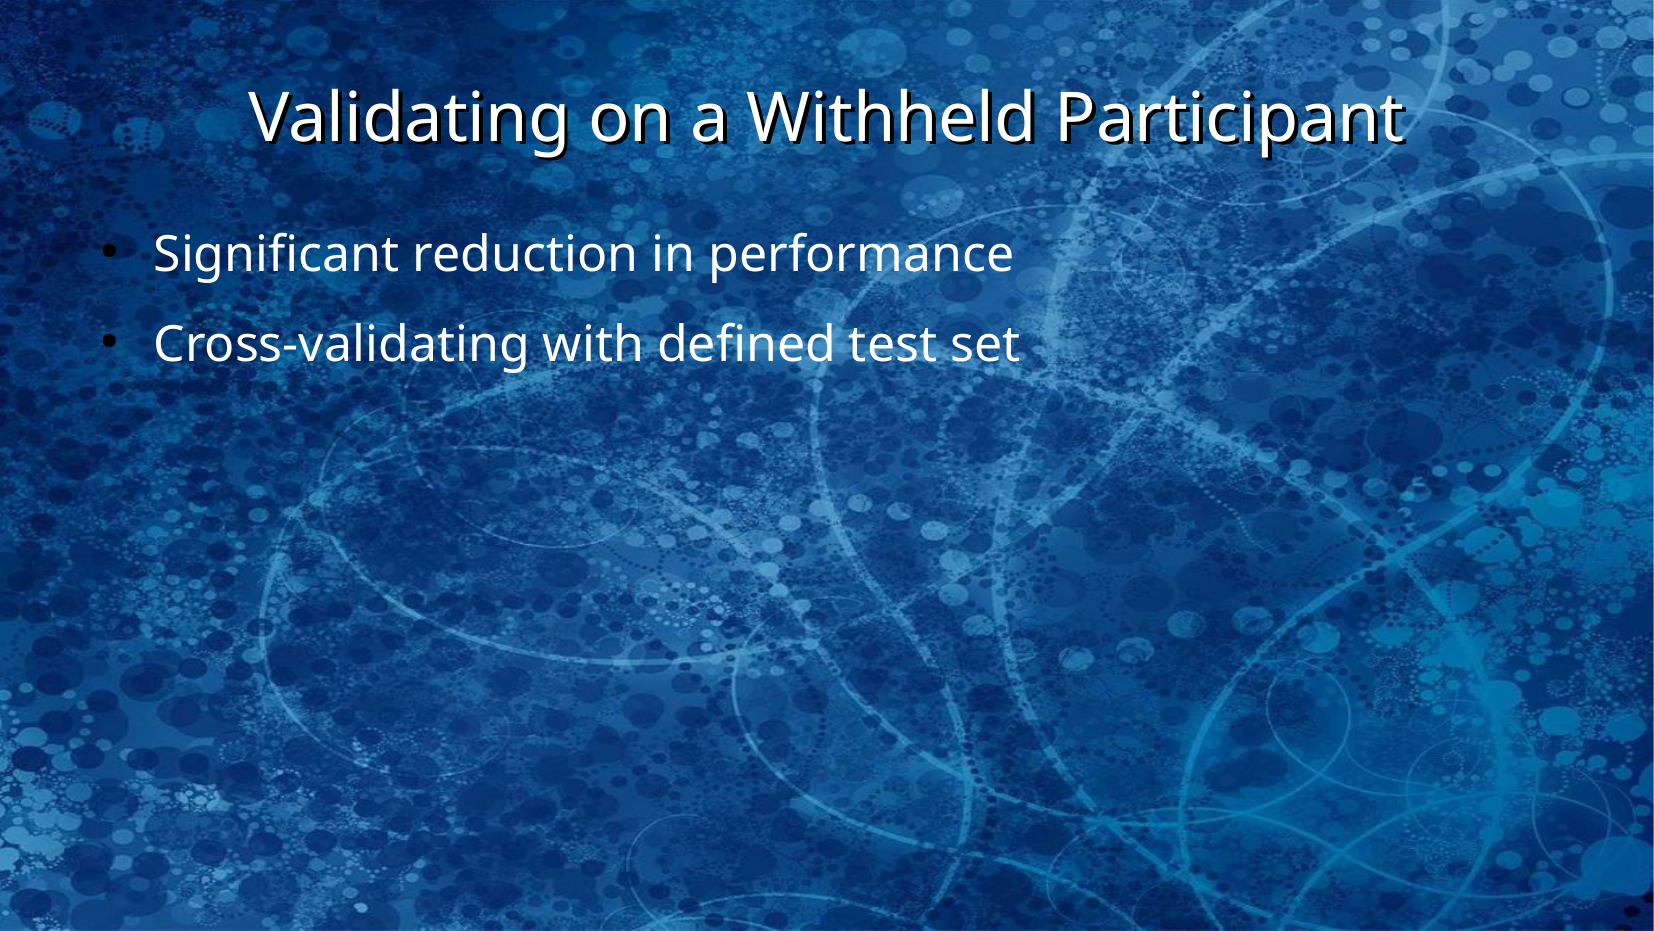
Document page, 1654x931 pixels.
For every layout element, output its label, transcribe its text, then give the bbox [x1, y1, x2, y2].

picture [0, 0, 1654, 931]
title Validating on a Withheld Participant [82, 37, 1571, 193]
list Significant reduction in performance Cross-validating with defined test set [82, 217, 1571, 758]
